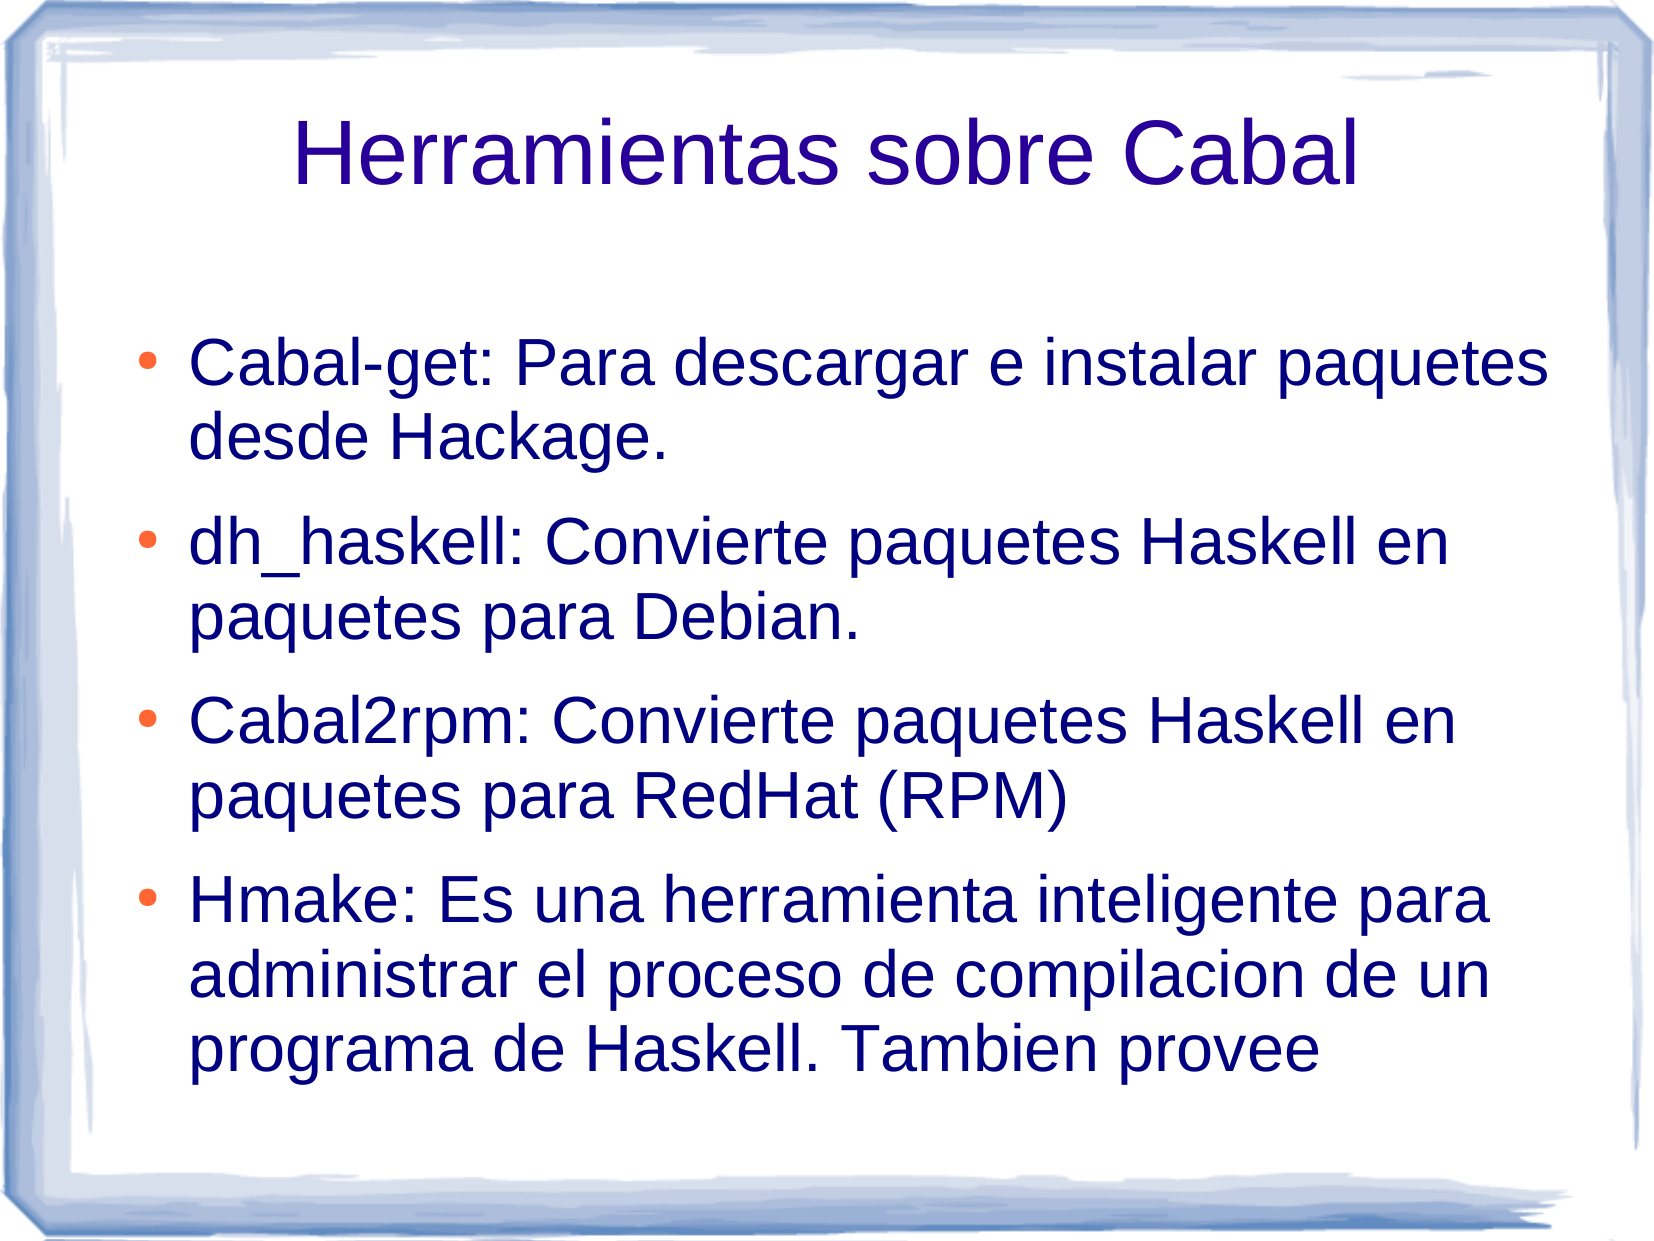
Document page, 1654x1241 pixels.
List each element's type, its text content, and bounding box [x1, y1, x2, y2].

picture [0, 0, 1654, 1241]
list Cabal-get: Para descargar e instalar paquetes desde Hackage. dh_haskell: Convierte paquetes Haskell en paquetes para Debian. Cabal2rpm: Convierte paquetes Haskell en paquetes para RedHat (RPM) Hmake: Es una herramienta inteligente para administrar el proceso de compilacion de un programa de Haskell. Tambien provee [118, 324, 1571, 1191]
title Herramientas sobre Cabal [82, 56, 1571, 250]
